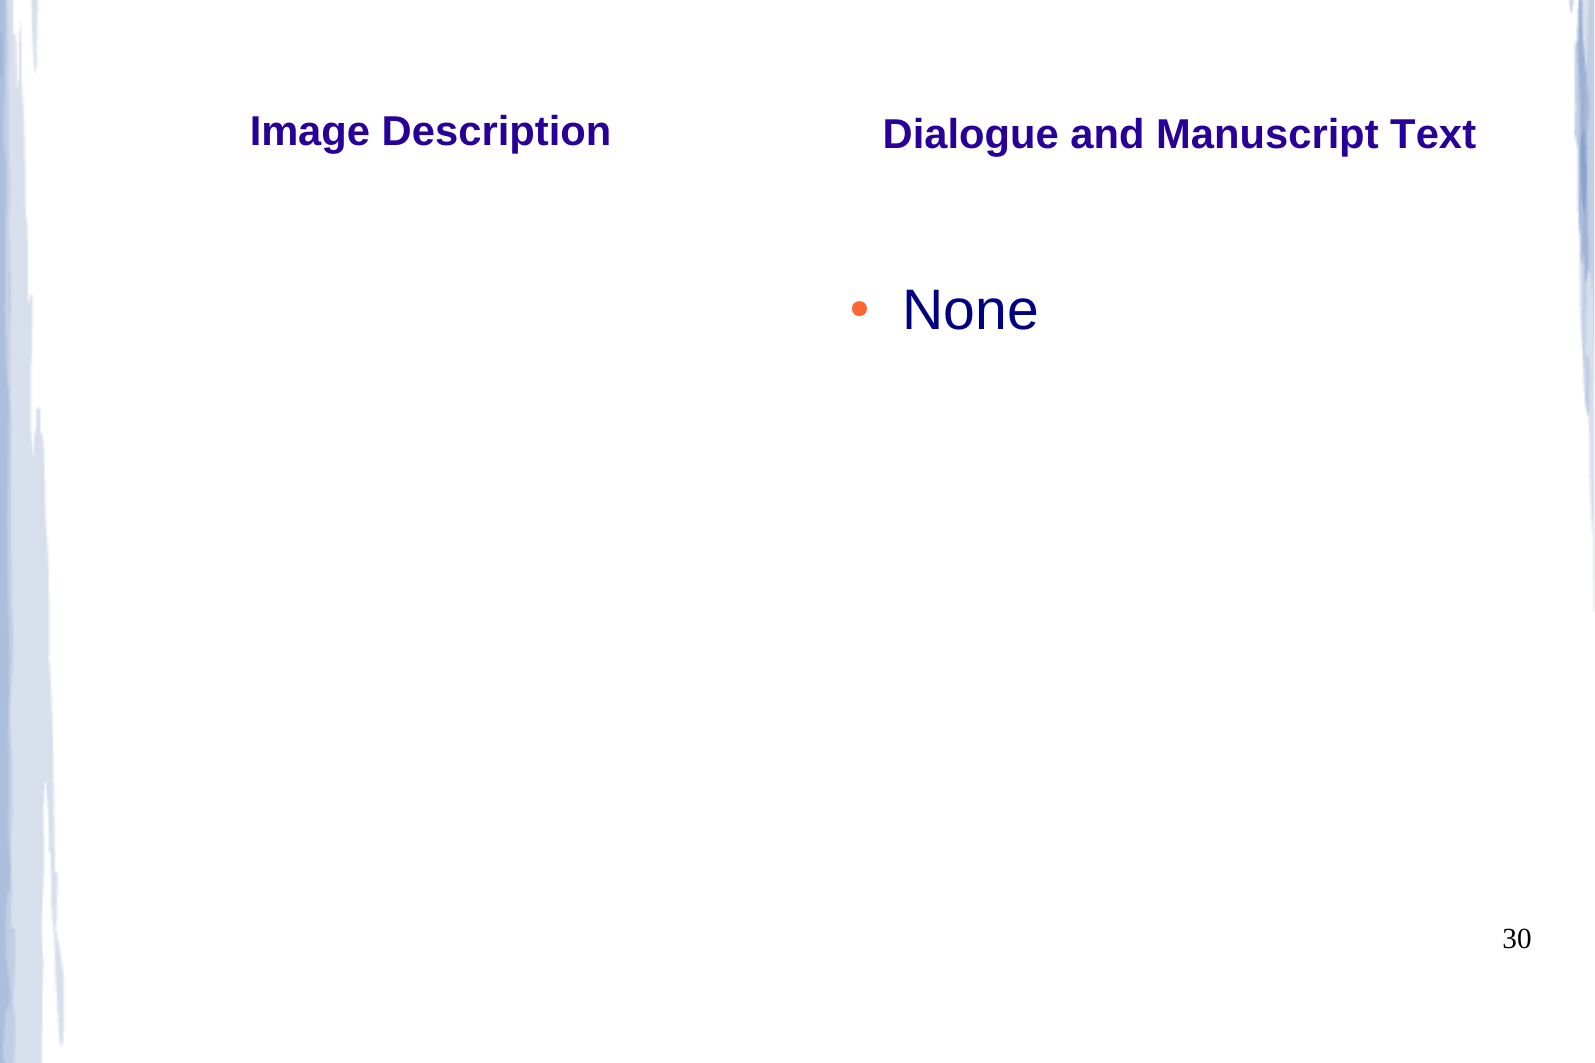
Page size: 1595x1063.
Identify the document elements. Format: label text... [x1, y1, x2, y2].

title Dialogue and Manuscript Text [825, 45, 1541, 223]
title Image Description [79, 42, 796, 220]
list None [831, 278, 1516, 931]
picture [0, 0, 1595, 1063]
